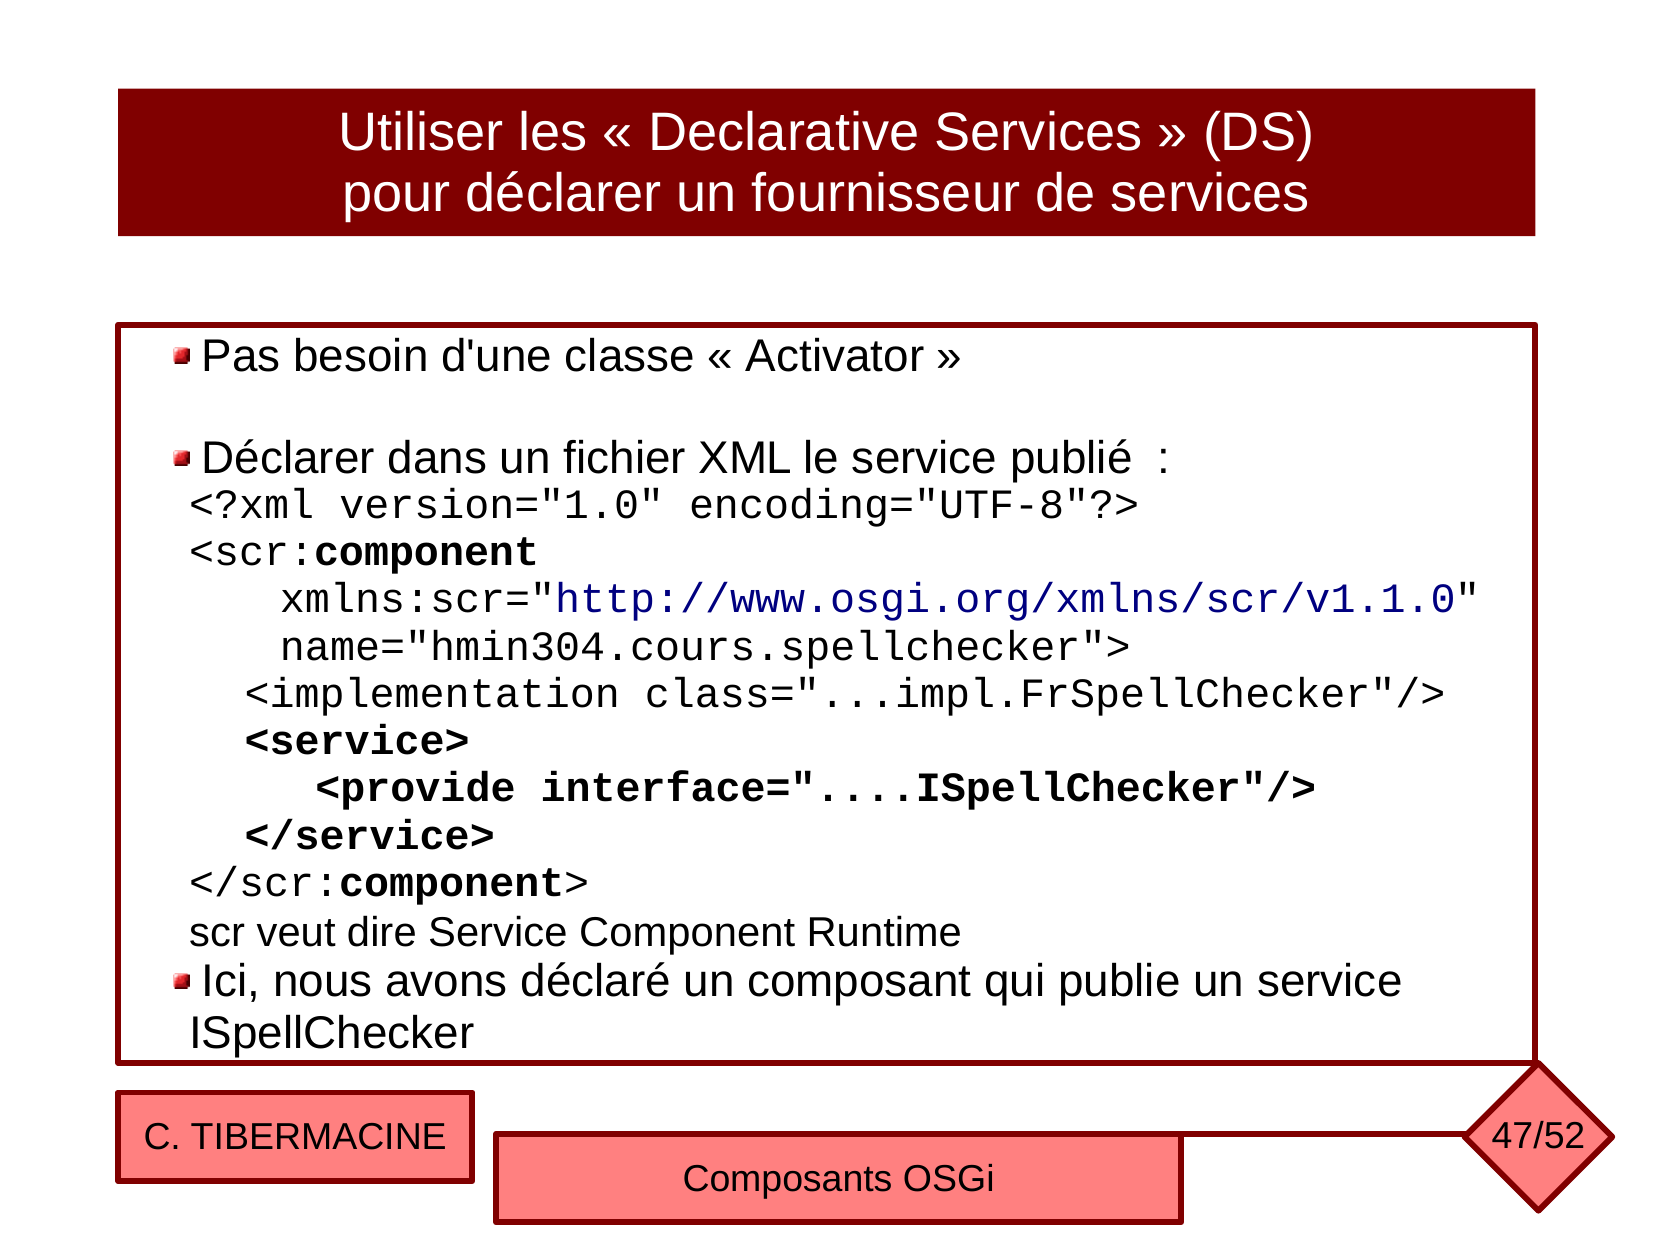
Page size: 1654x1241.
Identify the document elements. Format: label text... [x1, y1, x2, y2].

picture [173, 973, 190, 989]
text_box [1533, 1206, 1544, 1211]
text_box [1495, 1062, 1582, 1106]
text_box Utiliser les « Declarative Services » (DS) pour déclarer un fournisseur de services [118, 88, 1536, 237]
text_box C. TIBERMACINE [118, 1092, 473, 1182]
text_box Pas besoin d'une classe « Activator » Déclarer dans un fichier XML le service publié : <?xml version="1.0" encoding="UTF-8"?> <scr:component xmlns:scr="http://www.osgi.org/xmlns/scr/v1.1.0" name="hmin304.cours.spellchecker"> <implementation class="...impl.FrSpellChecker"/> <service> <provide interface="....ISpellChecker"/> </service> </scr:component> scr veut dire Service Component Runtime Ici, nous avons déclaré un composant qui publie un service ISpellChecker [118, 324, 1536, 1063]
text_box [1601, 1125, 1613, 1149]
text_box Composants OSGi [496, 1133, 1182, 1223]
picture [173, 347, 190, 364]
text_box [1464, 1125, 1476, 1149]
text_box <numéro>/52 [1476, 1106, 1601, 1206]
picture [173, 450, 190, 466]
